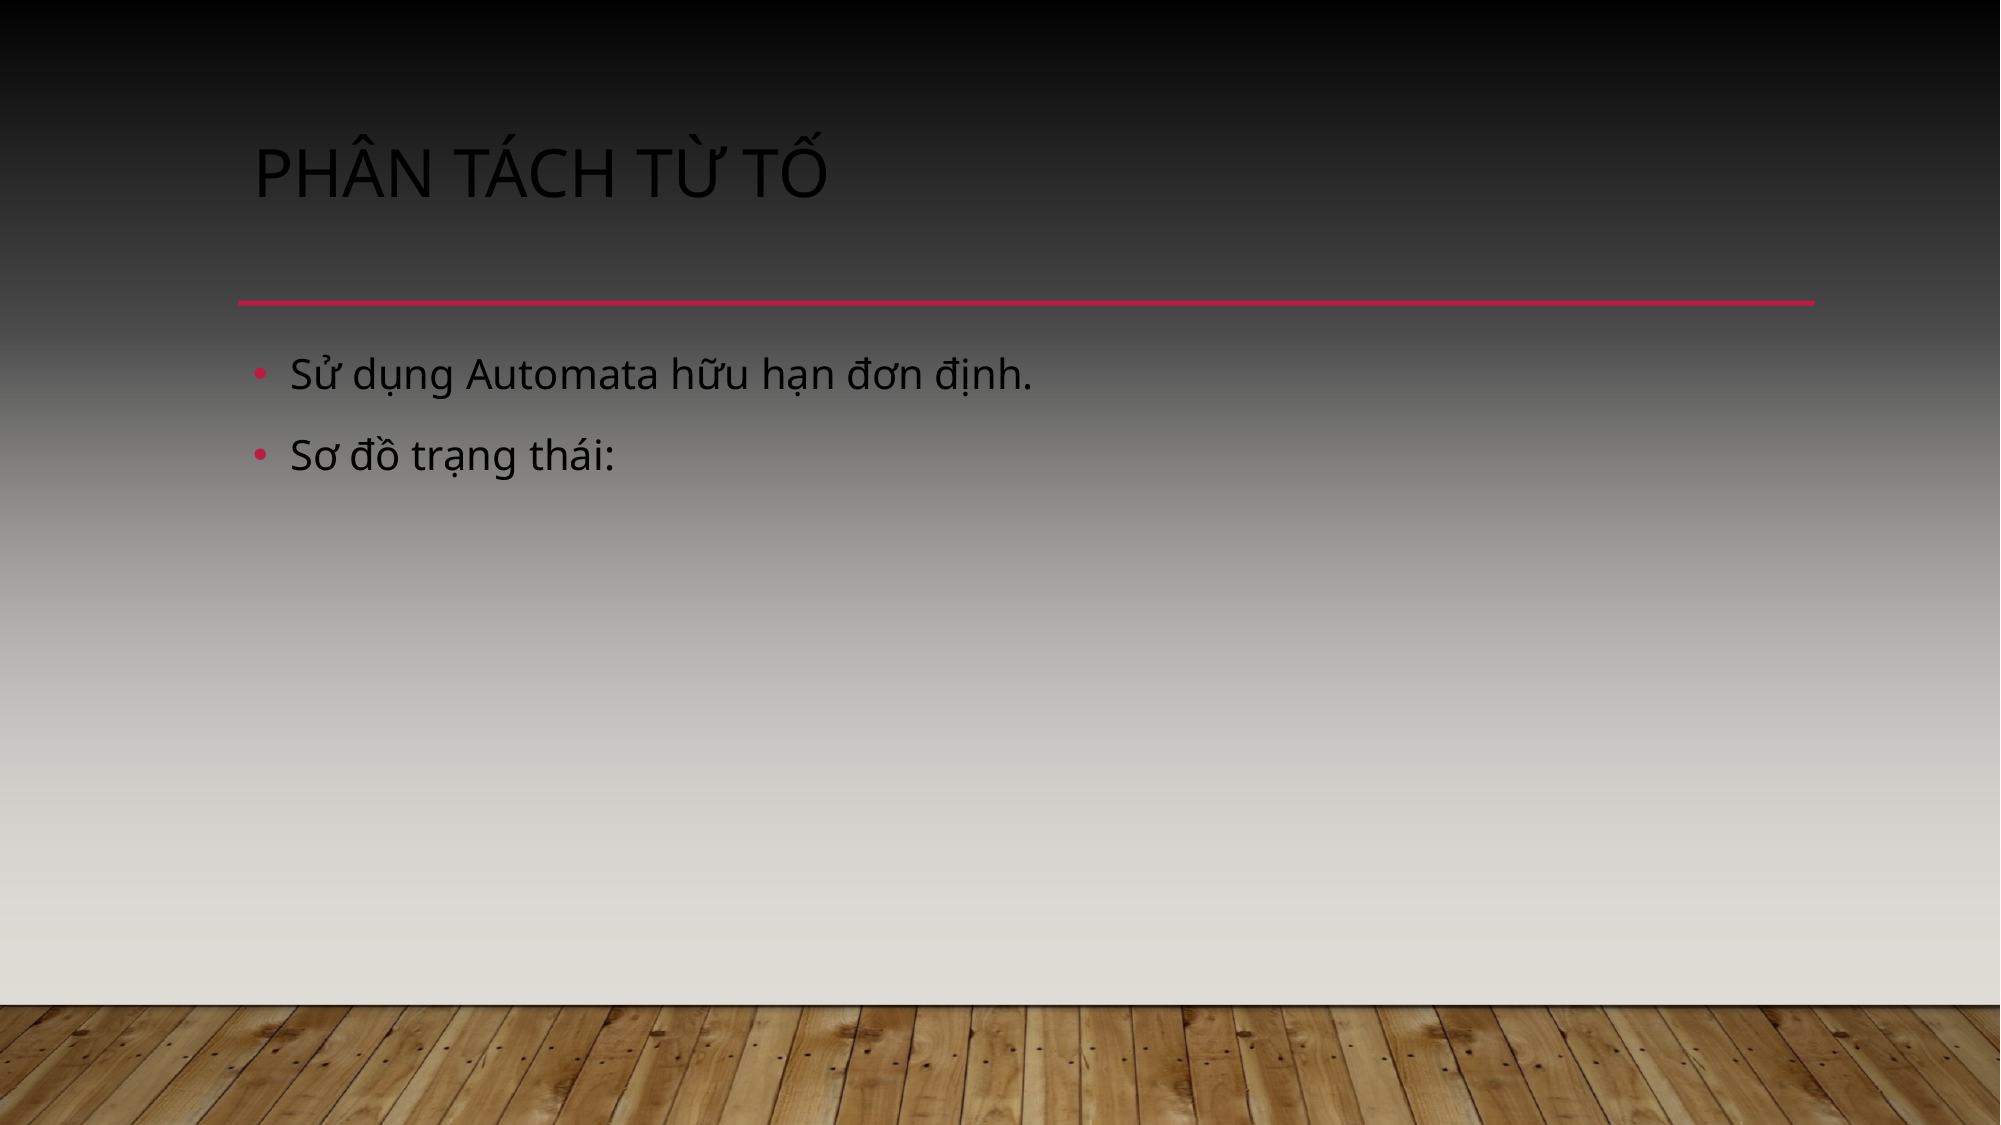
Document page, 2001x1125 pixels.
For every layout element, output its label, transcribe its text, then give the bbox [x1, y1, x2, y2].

picture [0, 1005, 2000, 1125]
title Phân tách từ tố [238, 131, 1814, 305]
list Sử dụng Automata hữu hạn đơn định. Sơ đồ trạng thái: [238, 330, 1814, 897]
